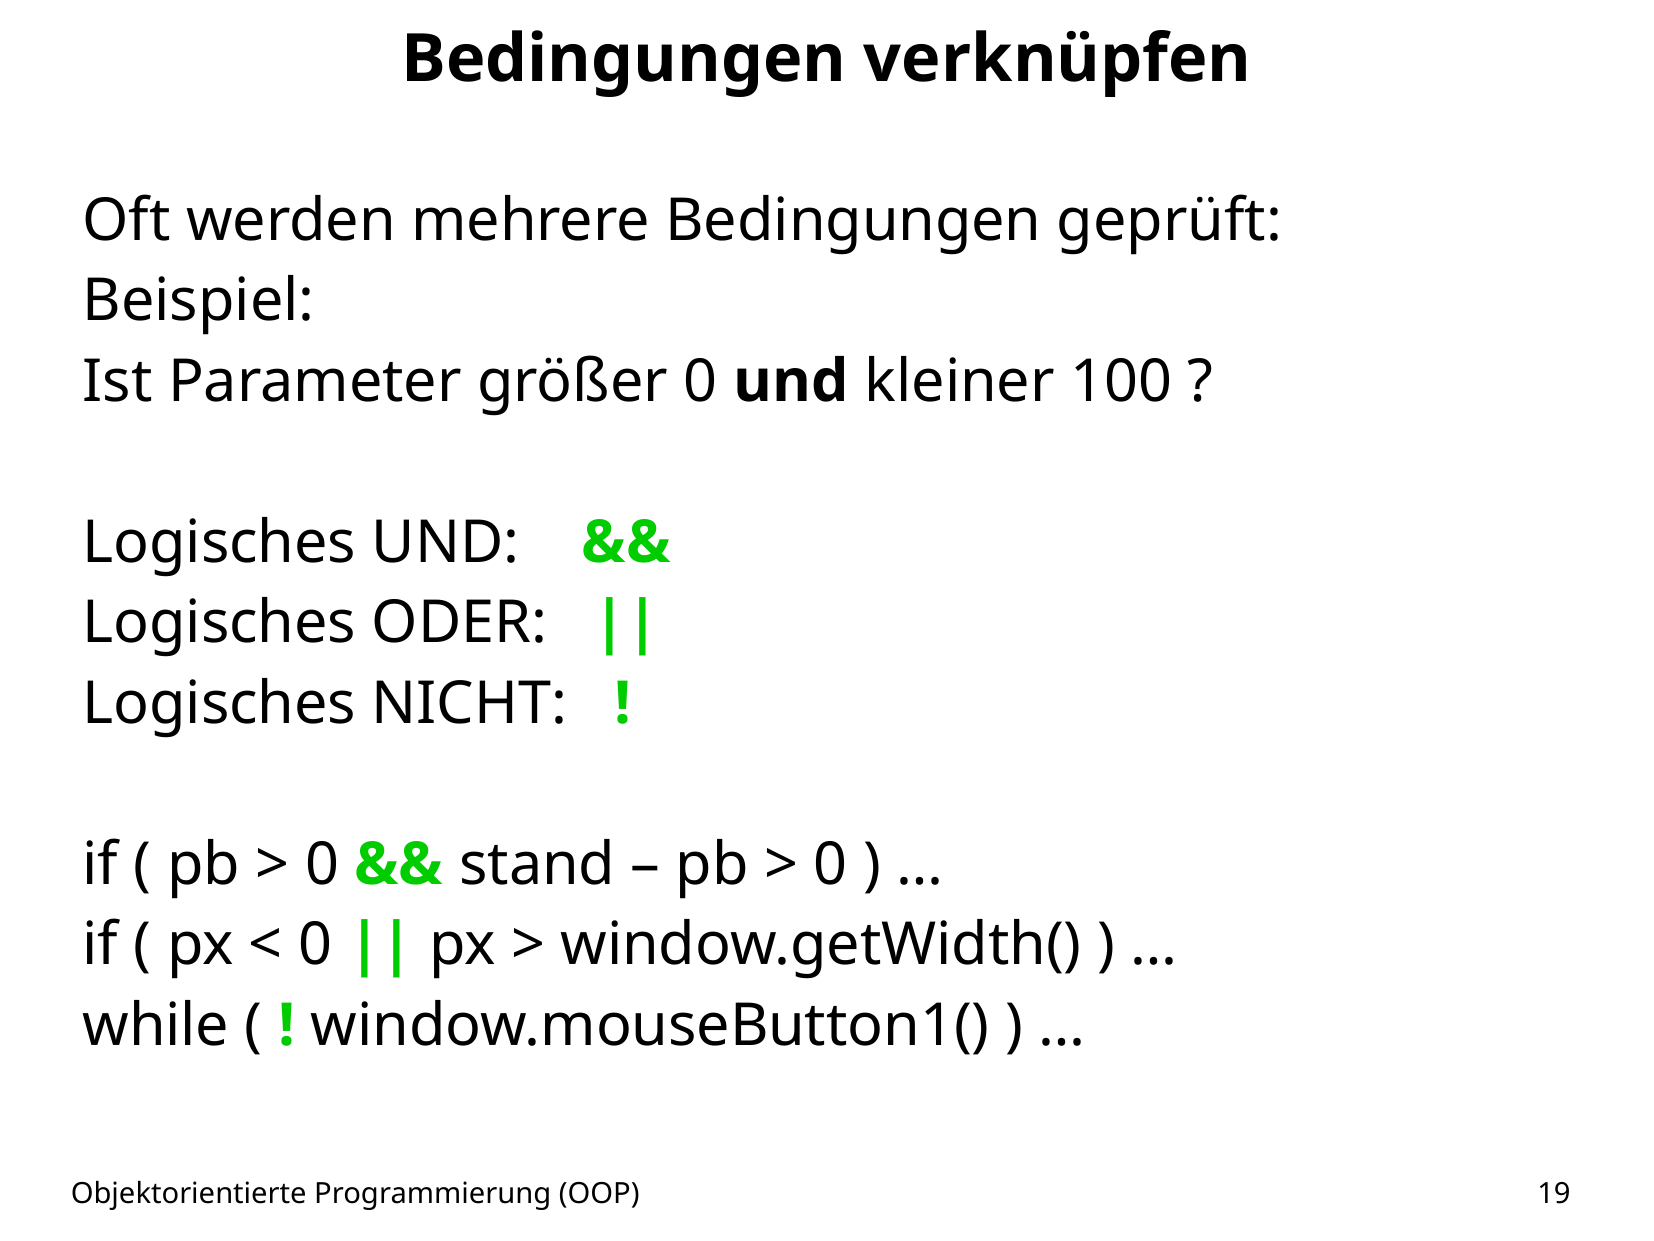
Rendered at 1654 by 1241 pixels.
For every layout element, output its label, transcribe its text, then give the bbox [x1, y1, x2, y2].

list Oft werden mehrere Bedingungen geprüft: Beispiel: Ist Parameter größer 0 und kleiner 100 ? Logisches UND: && Logisches ODER: || Logisches NICHT: ! if ( pb > 0 && stand – pb > 0 ) … if ( px < 0 || px > window.getWidth() ) … while ( ! window.mouseButton1() ) … [82, 177, 1548, 1146]
title Bedingungen verknüpfen [0, 5, 1654, 107]
